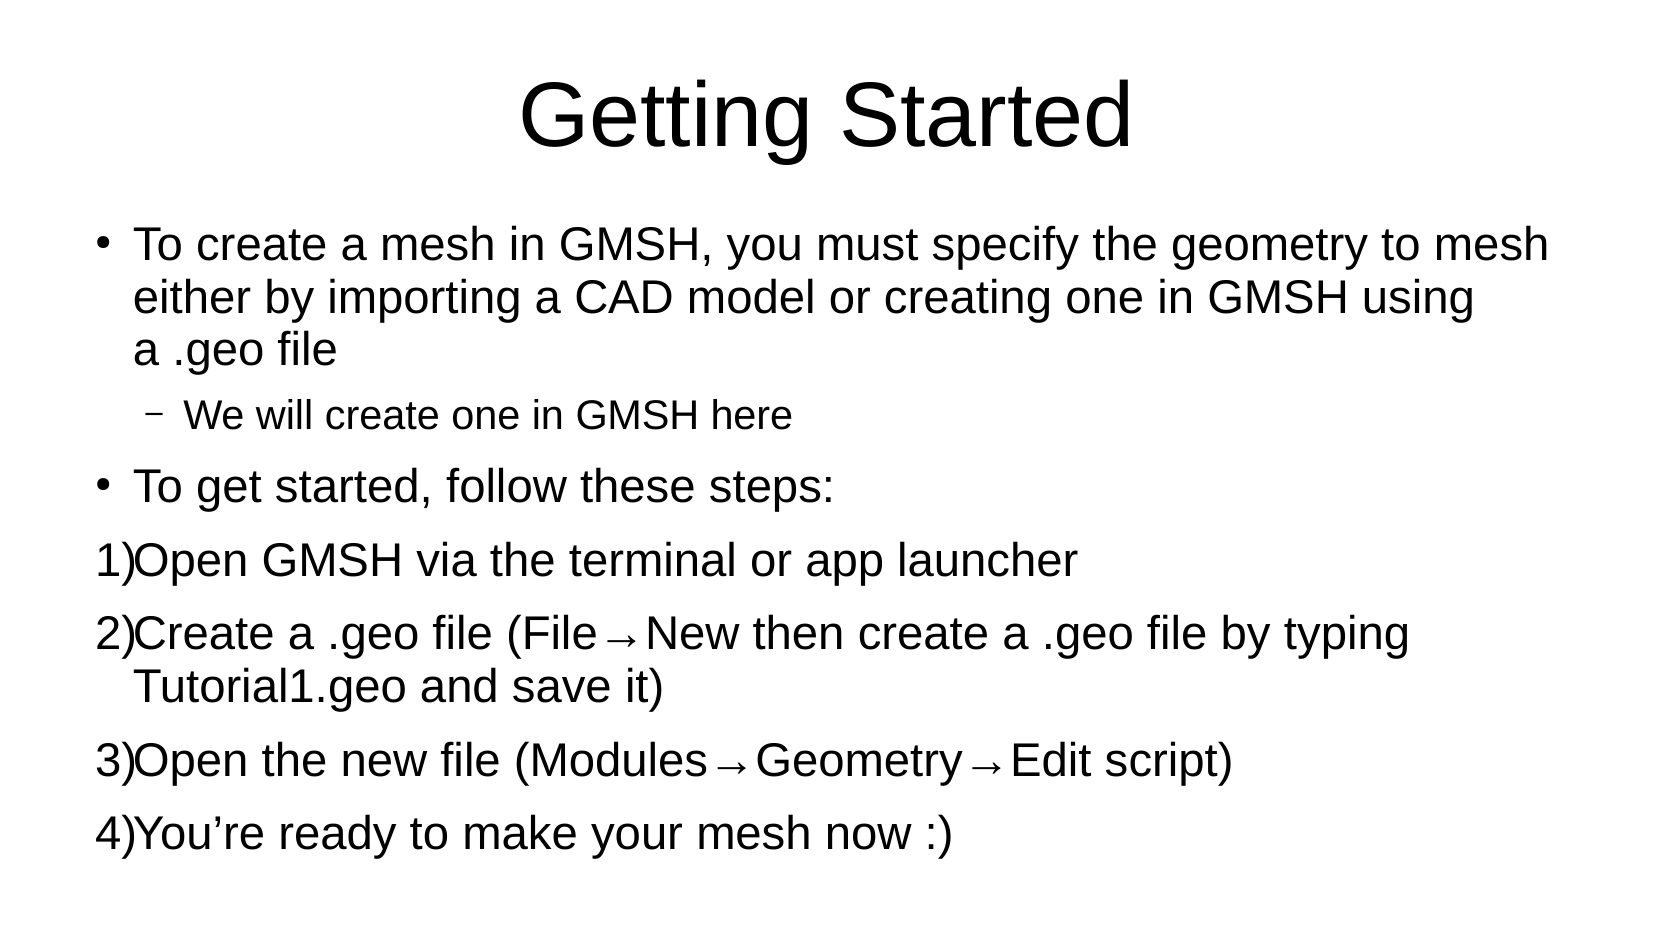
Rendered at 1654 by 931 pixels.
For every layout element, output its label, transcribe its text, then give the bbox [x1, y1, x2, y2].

title Getting Started [82, 37, 1571, 193]
list To create a mesh in GMSH, you must specify the geometry to mesh either by importing a CAD model or creating one in GMSH using a .geo file We will create one in GMSH here To get started, follow these steps: Open GMSH via the terminal or app launcher Create a .geo file (File→New then create a .geo file by typing Tutorial1.geo and save it) Open the new file (Modules→Geometry→Edit script) You’re ready to make your mesh now :) [82, 217, 1571, 863]
